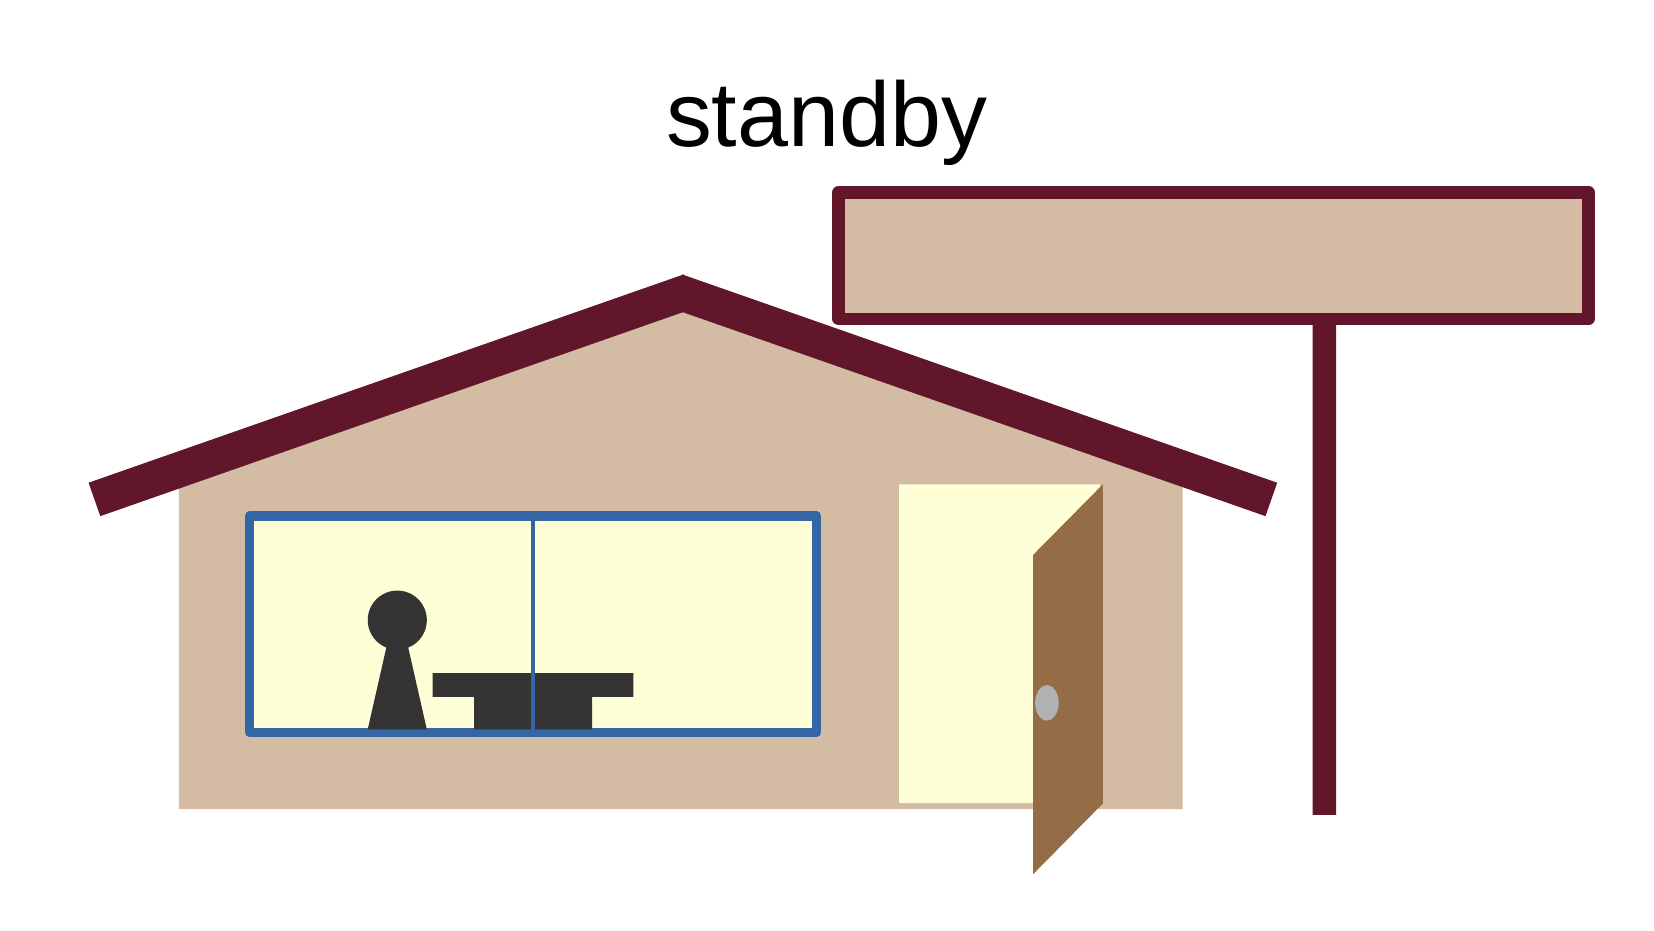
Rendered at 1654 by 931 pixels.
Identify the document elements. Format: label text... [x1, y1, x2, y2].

text_box [88, 274, 1278, 875]
title standby [82, 37, 1571, 193]
text_box [838, 192, 1589, 815]
